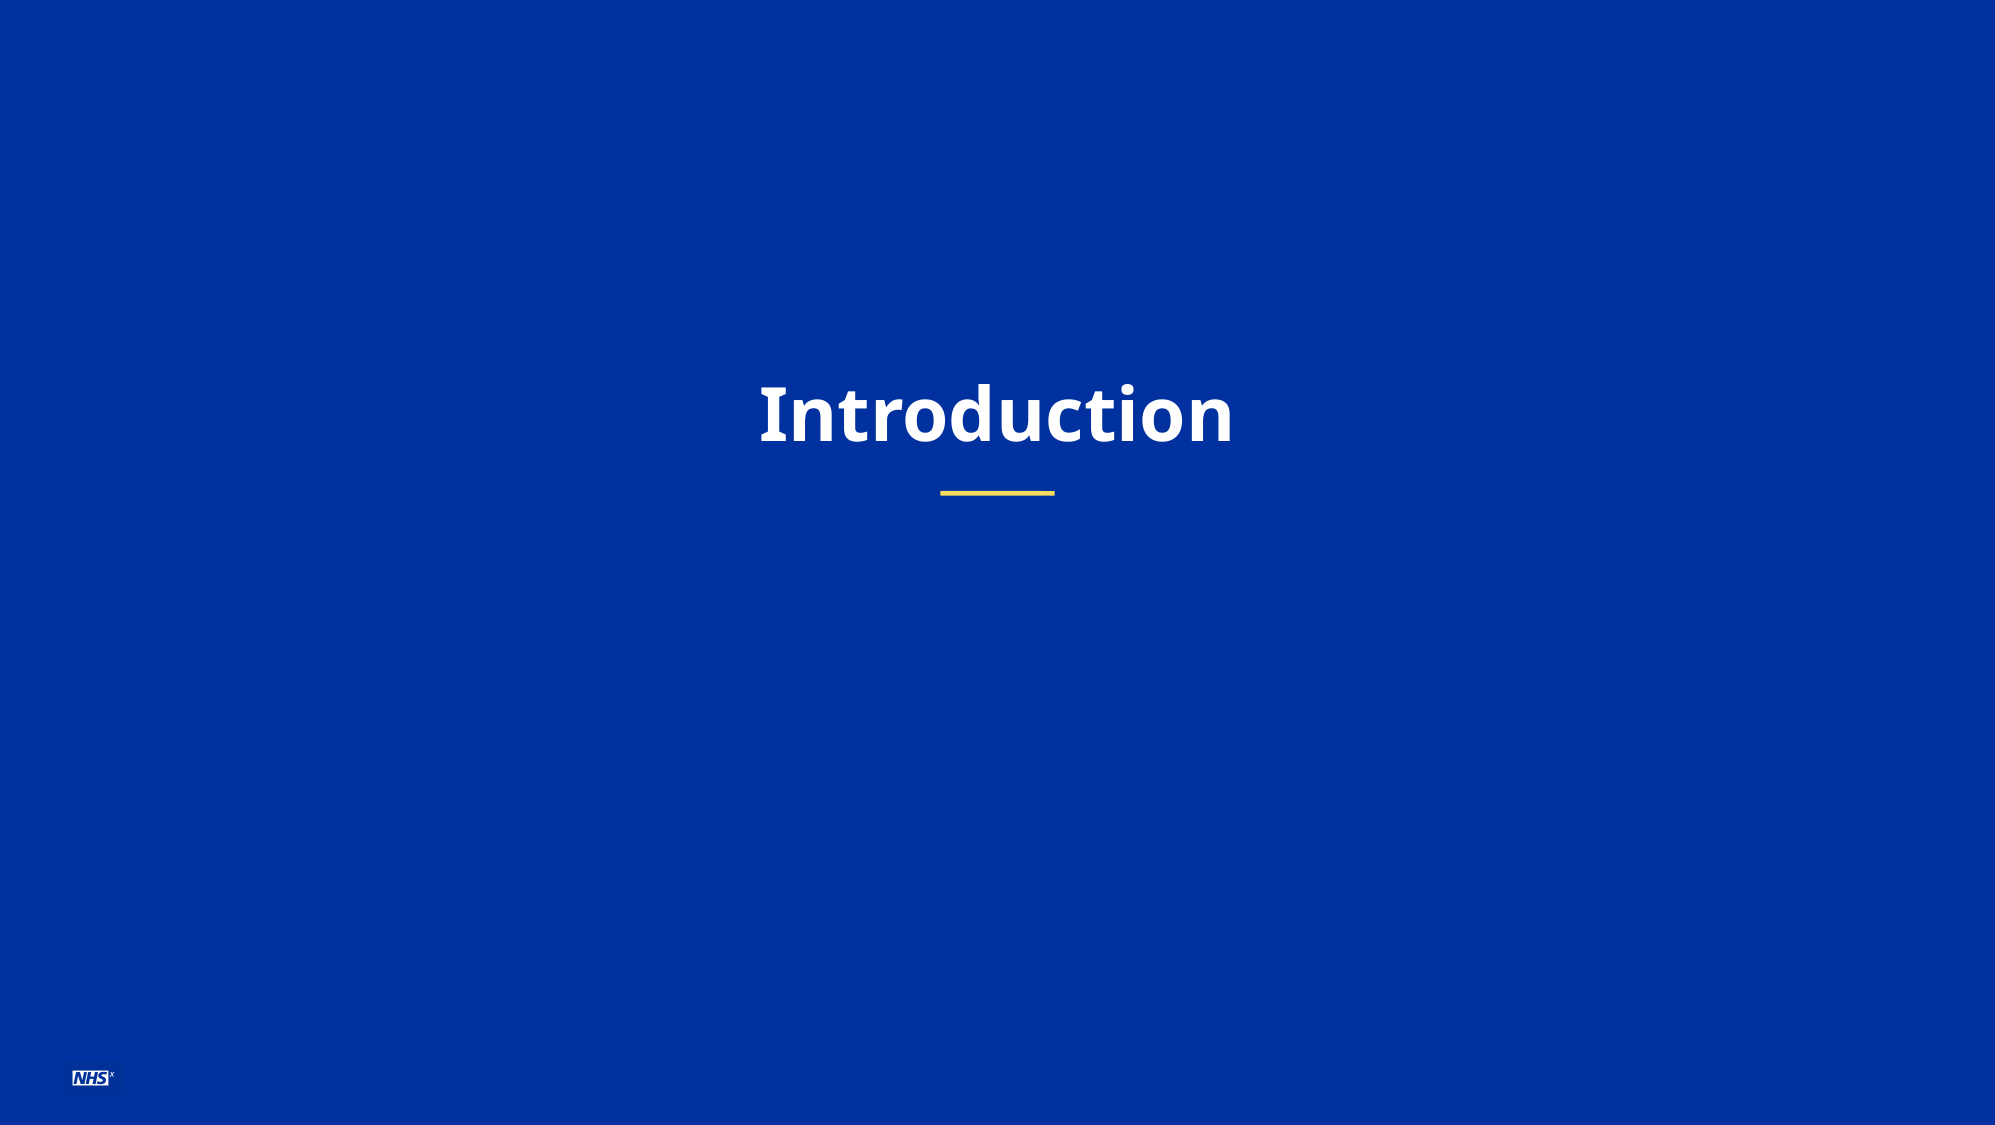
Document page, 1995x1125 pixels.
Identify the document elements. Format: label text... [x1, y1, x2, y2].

picture [62, 1061, 125, 1095]
subtitle Introduction [379, 393, 1616, 477]
